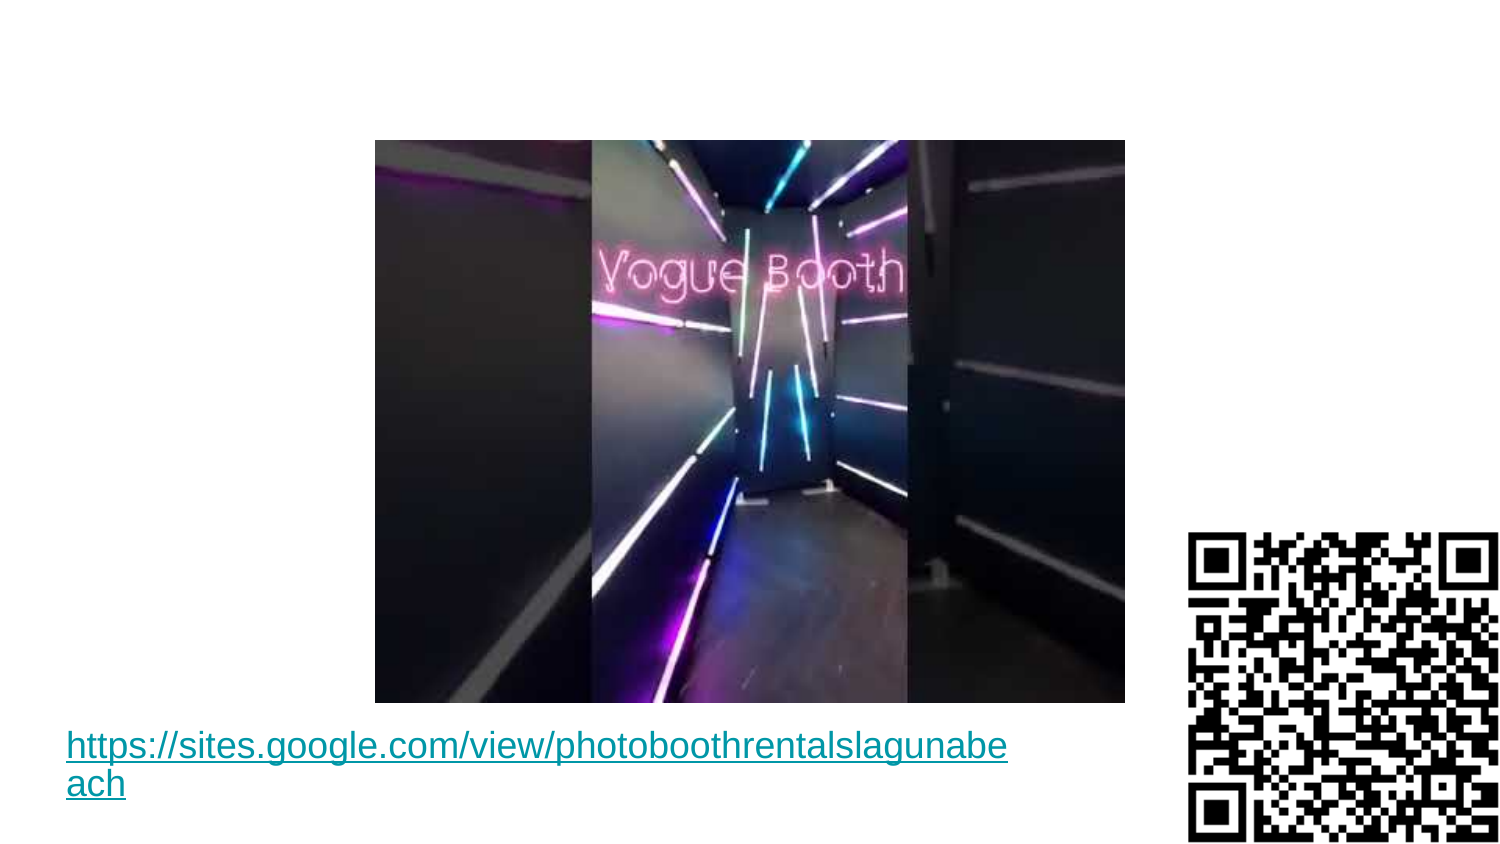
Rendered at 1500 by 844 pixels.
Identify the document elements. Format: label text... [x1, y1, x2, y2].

list https://sites.google.com/view/photoboothrentalslagunabeach [51, 694, 1036, 794]
picture [1187, 531, 1500, 844]
picture [375, 140, 1125, 704]
